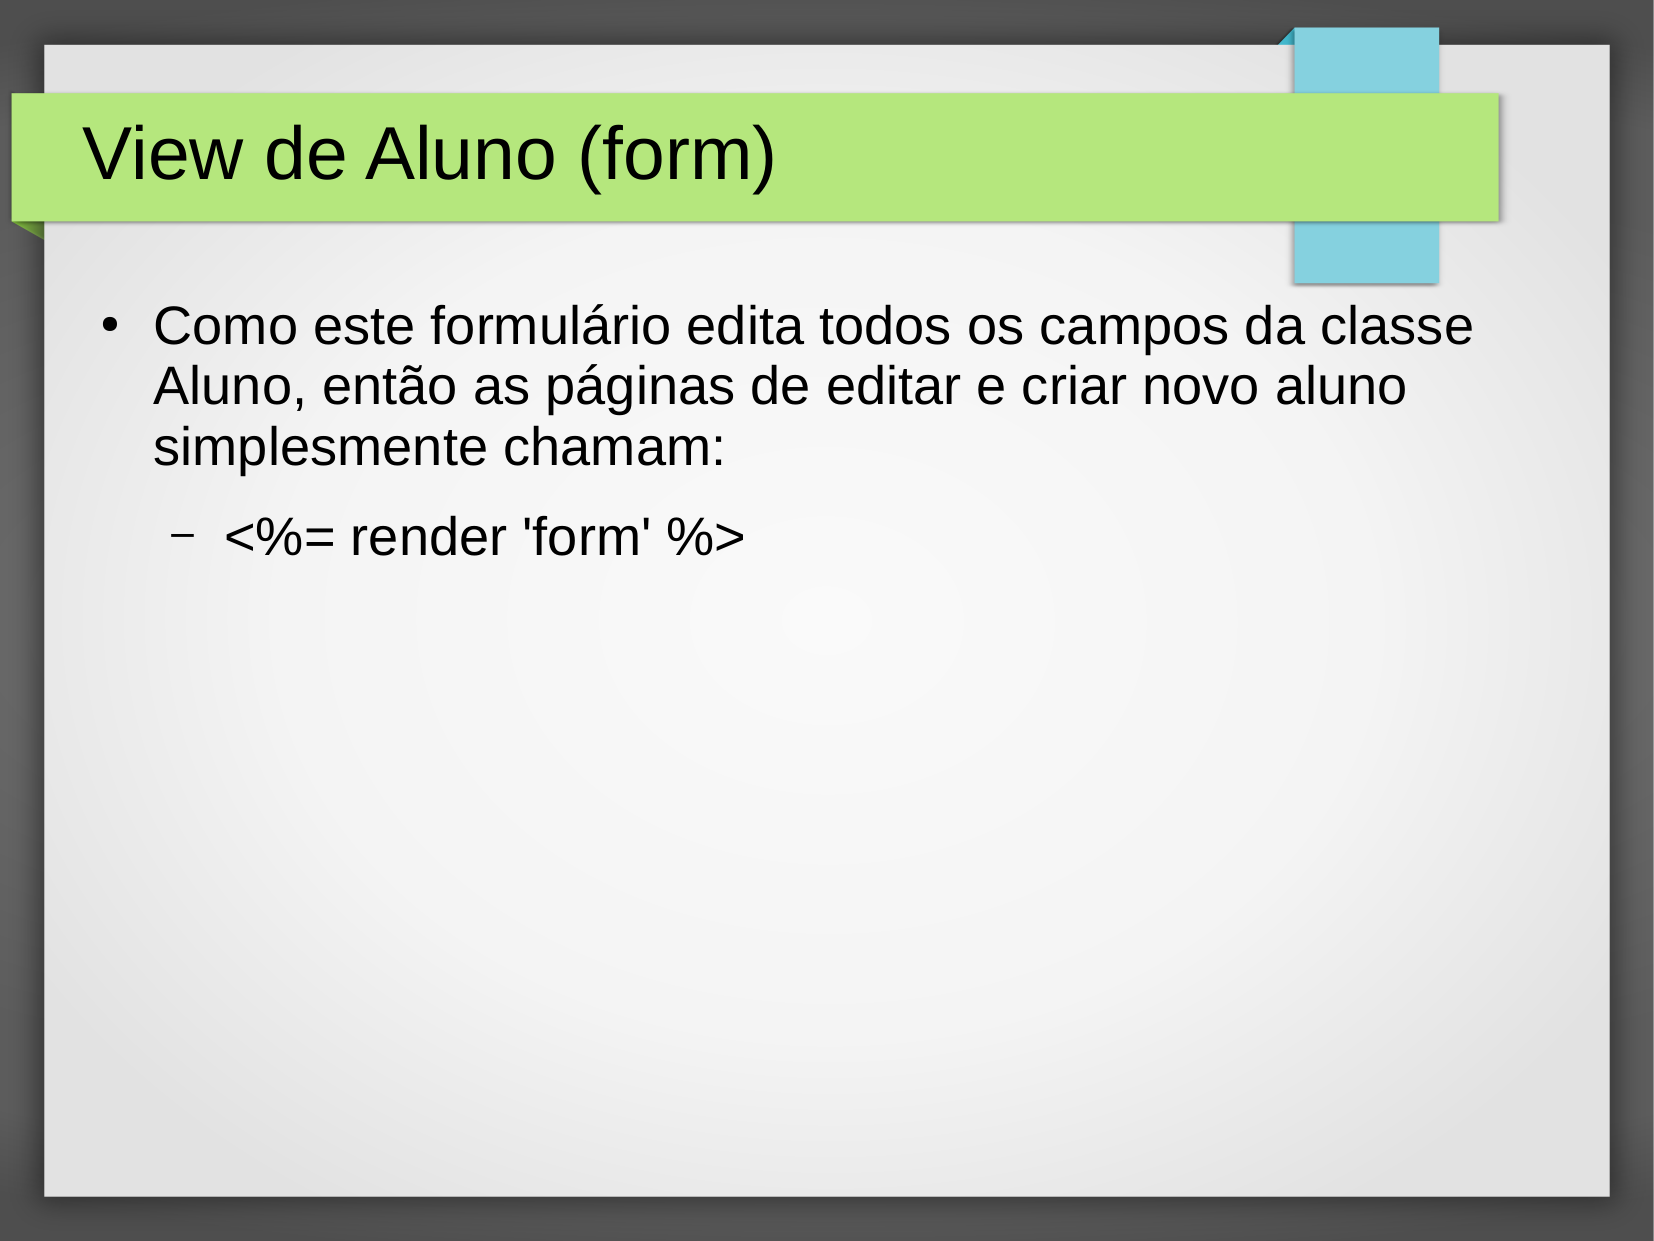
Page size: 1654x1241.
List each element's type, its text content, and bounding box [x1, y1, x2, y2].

picture [0, 0, 1654, 1241]
list Como este formulário edita todos os campos da classe Aluno, então as páginas de editar e criar novo aluno simplesmente chamam: <%= render 'form' %> [82, 295, 1571, 1015]
title View de Aluno (form) [82, 94, 1264, 213]
